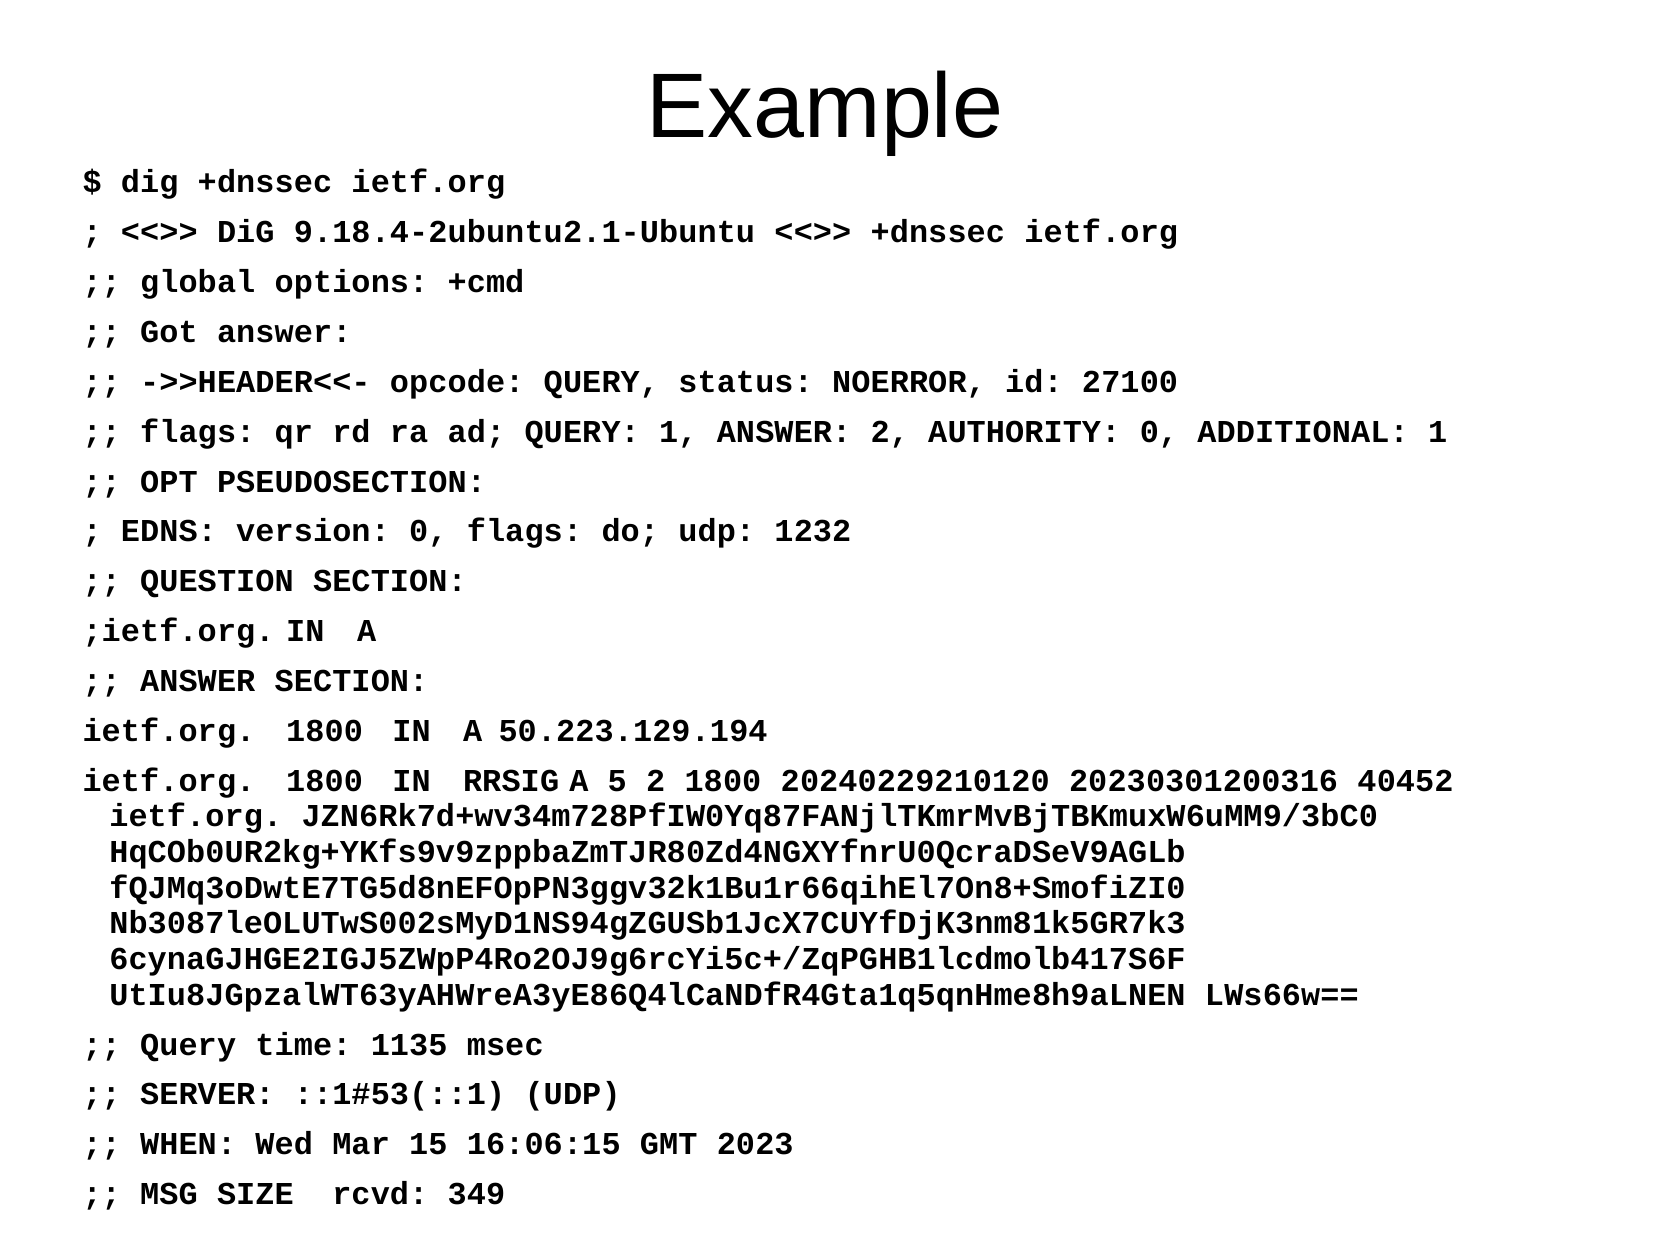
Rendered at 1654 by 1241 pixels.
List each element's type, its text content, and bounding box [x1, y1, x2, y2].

list $ dig +dnssec ietf.org ; <<>> DiG 9.18.4-2ubuntu2.1-Ubuntu <<>> +dnssec ietf.org ;; global options: +cmd ;; Got answer: ;; ->>HEADER<<- opcode: QUERY, status: NOERROR, id: 27100 ;; flags: qr rd ra ad; QUERY: 1, ANSWER: 2, AUTHORITY: 0, ADDITIONAL: 1 ;; OPT PSEUDOSECTION: ; EDNS: version: 0, flags: do; udp: 1232 ;; QUESTION SECTION: ;ietf.org. IN A ;; ANSWER SECTION: ietf.org. 1800 IN A 50.223.129.194 ietf.org. 1800 IN RRSIG A 5 2 1800 20240229210120 20230301200316 40452 ietf.org. JZN6Rk7d+wv34m728PfIW0Yq87FANjlTKmrMvBjTBKmuxW6uMM9/3bC0 HqCOb0UR2kg+YKfs9v9zppbaZmTJR80Zd4NGXYfnrU0QcraDSeV9AGLb fQJMq3oDwtE7TG5d8nEFOpPN3ggv32k1Bu1r66qihEl7On8+SmofiZI0 Nb3087leOLUTwS002sMyD1NS94gZGUSb1JcX7CUYfDjK3nm81k5GR7k3 6cynaGJHGE2IGJ5ZWpP4Ro2OJ9g6rcYi5c+/ZqPGHB1lcdmolb417S6F UtIu8JGpzalWT63yAHWreA3yE86Q4lCaNDfR4Gta1q5qnHme8h9aLNEN LWs66w== ;; Query time: 1135 msec ;; SERVER: ::1#53(::1) (UDP) ;; WHEN: Wed Mar 15 16:06:15 GMT 2023 ;; MSG SIZE rcvd: 349 [82, 159, 1568, 1224]
title Example [82, 4, 1568, 159]
